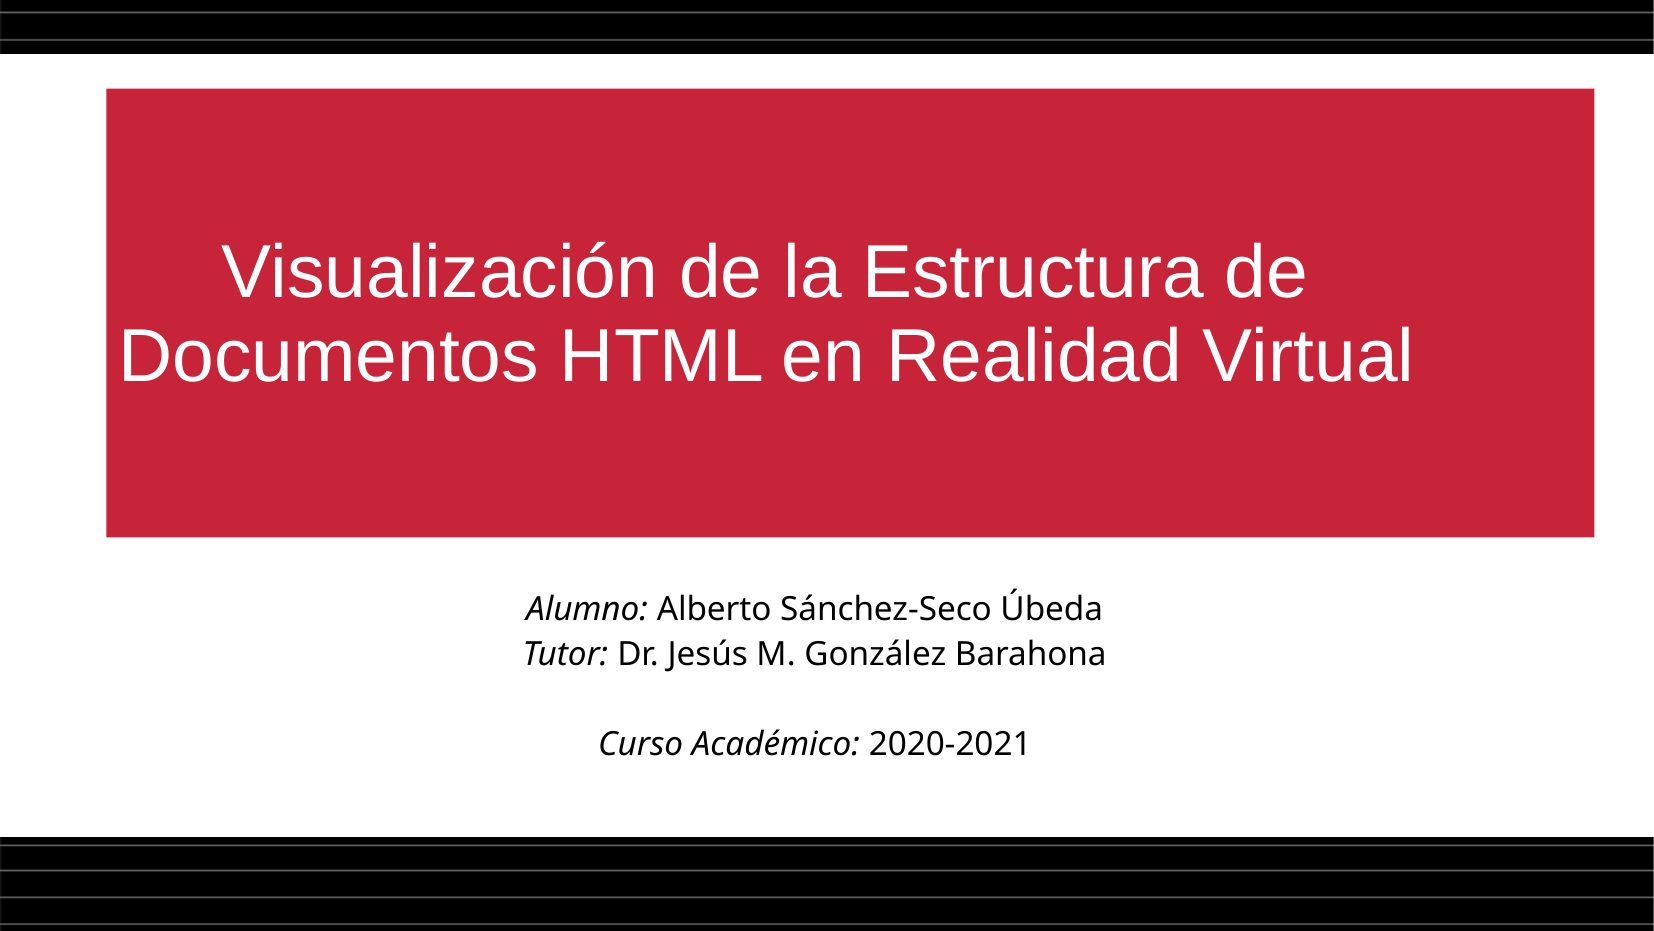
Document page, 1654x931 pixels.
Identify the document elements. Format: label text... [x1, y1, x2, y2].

title Visualización de la Estructura de Documentos HTML en Realidad Virtual [106, 88, 1595, 538]
subtitle Alumno: Alberto Sánchez-Seco Úbeda Tutor: Dr. Jesús M. González Barahona Curso Académico: 2020-2021 [383, 584, 1247, 798]
picture [0, 837, 1654, 931]
picture [0, 0, 1654, 54]
